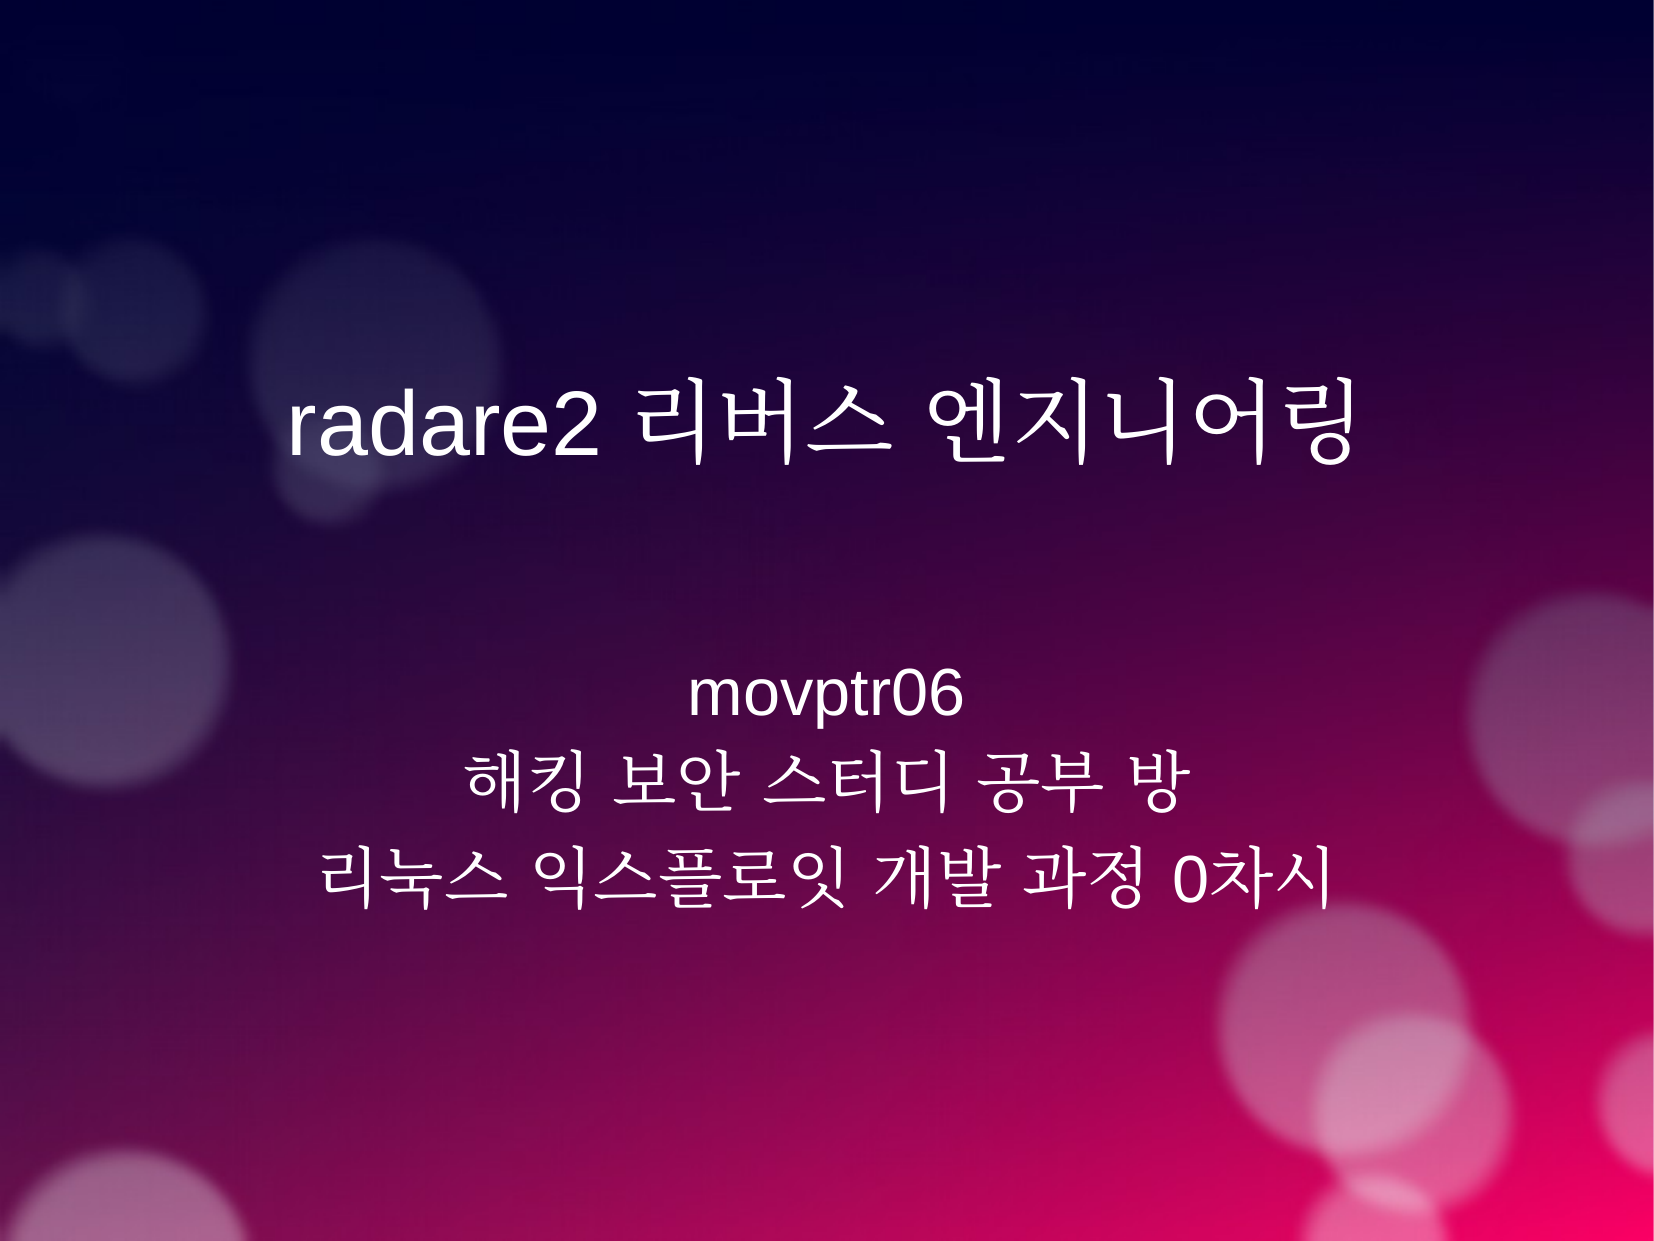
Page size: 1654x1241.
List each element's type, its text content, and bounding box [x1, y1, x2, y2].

subtitle movptr06 해킹 보안 스터디 공부 방 리눅스 익스플로잇 개발 과정 0차시 [82, 566, 1571, 1010]
picture [0, 0, 1654, 1241]
title radare2 리버스 엔지니어링 [82, 312, 1571, 520]
